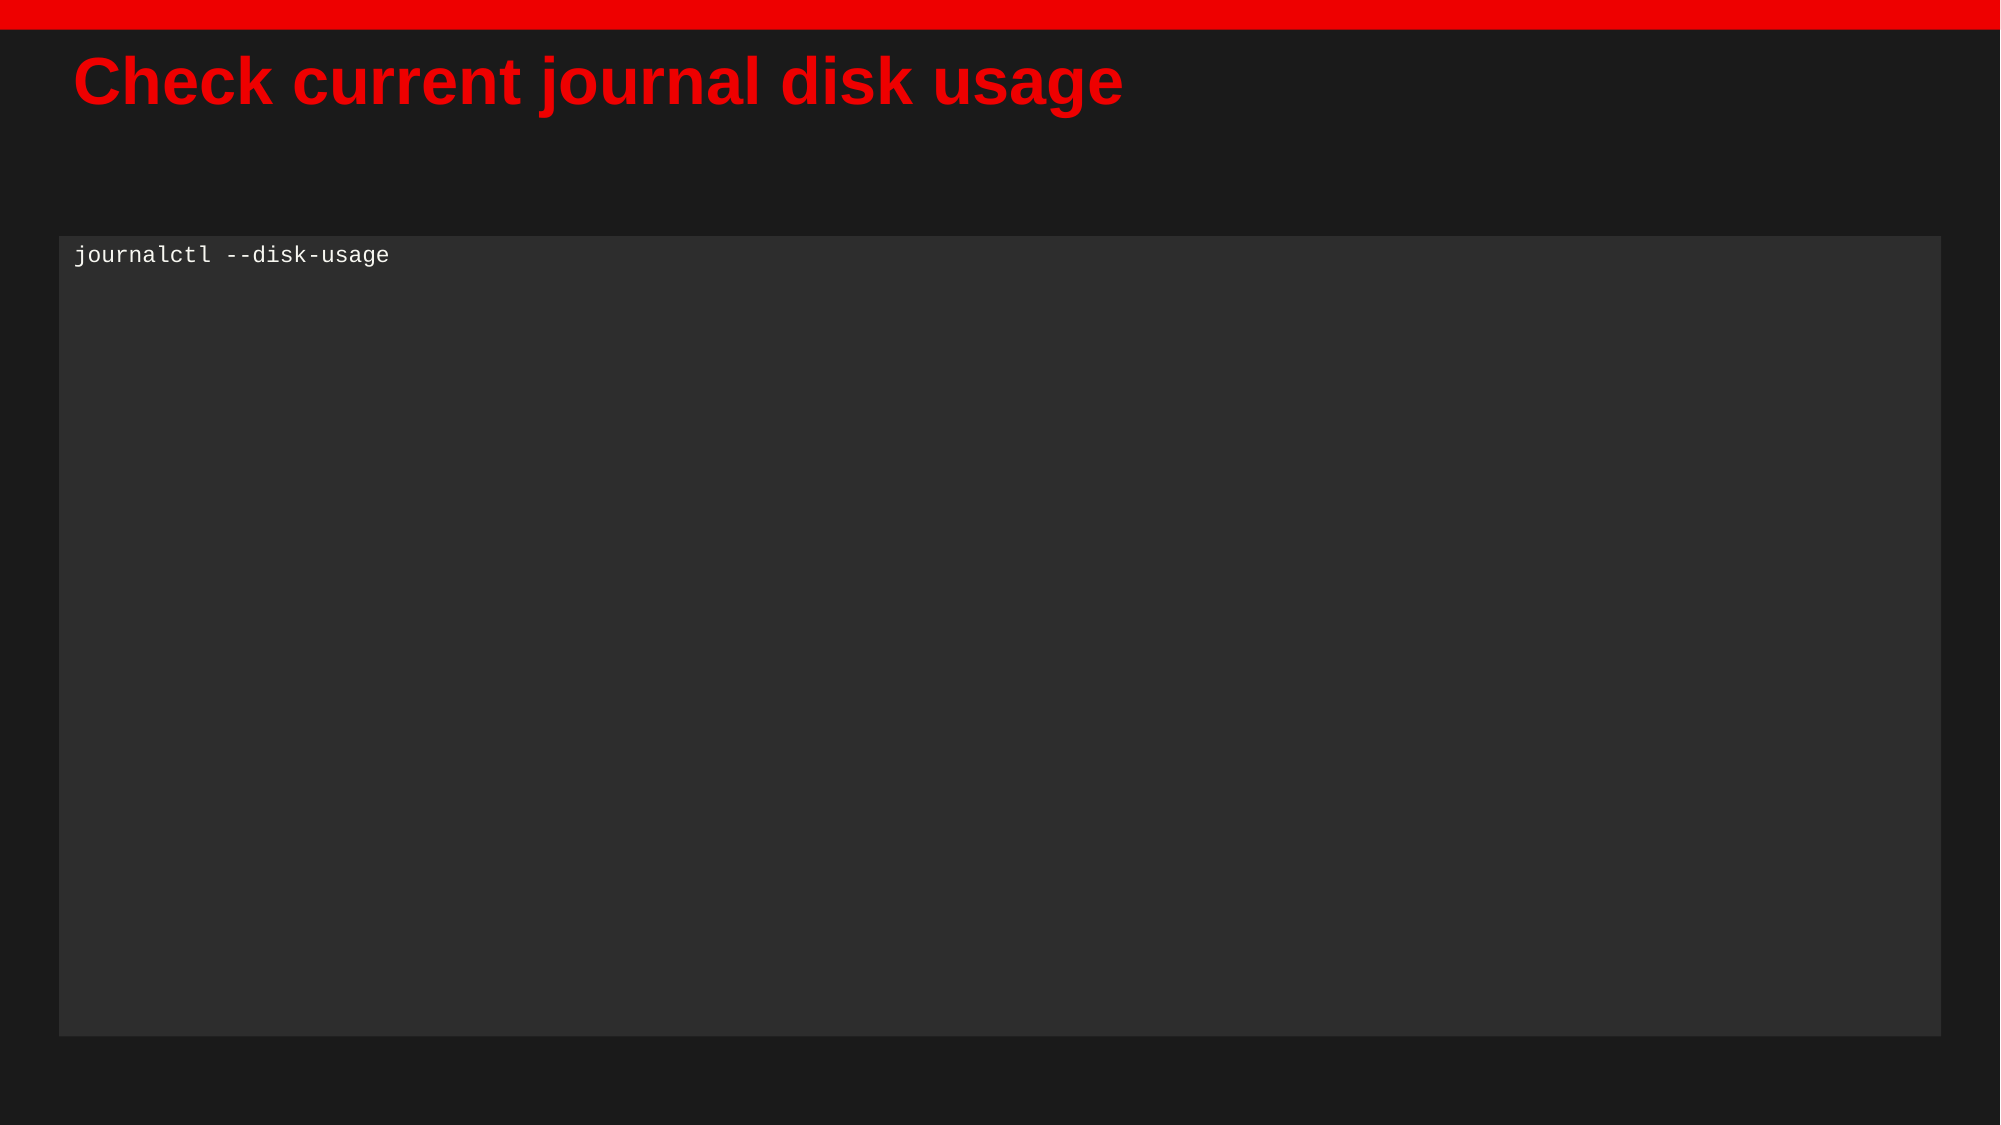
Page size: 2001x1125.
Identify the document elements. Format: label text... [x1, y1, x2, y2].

text_box journalctl --disk-usage [59, 236, 1942, 1037]
text_box [0, 0, 2001, 30]
text_box Check current journal disk usage [59, 36, 1942, 208]
